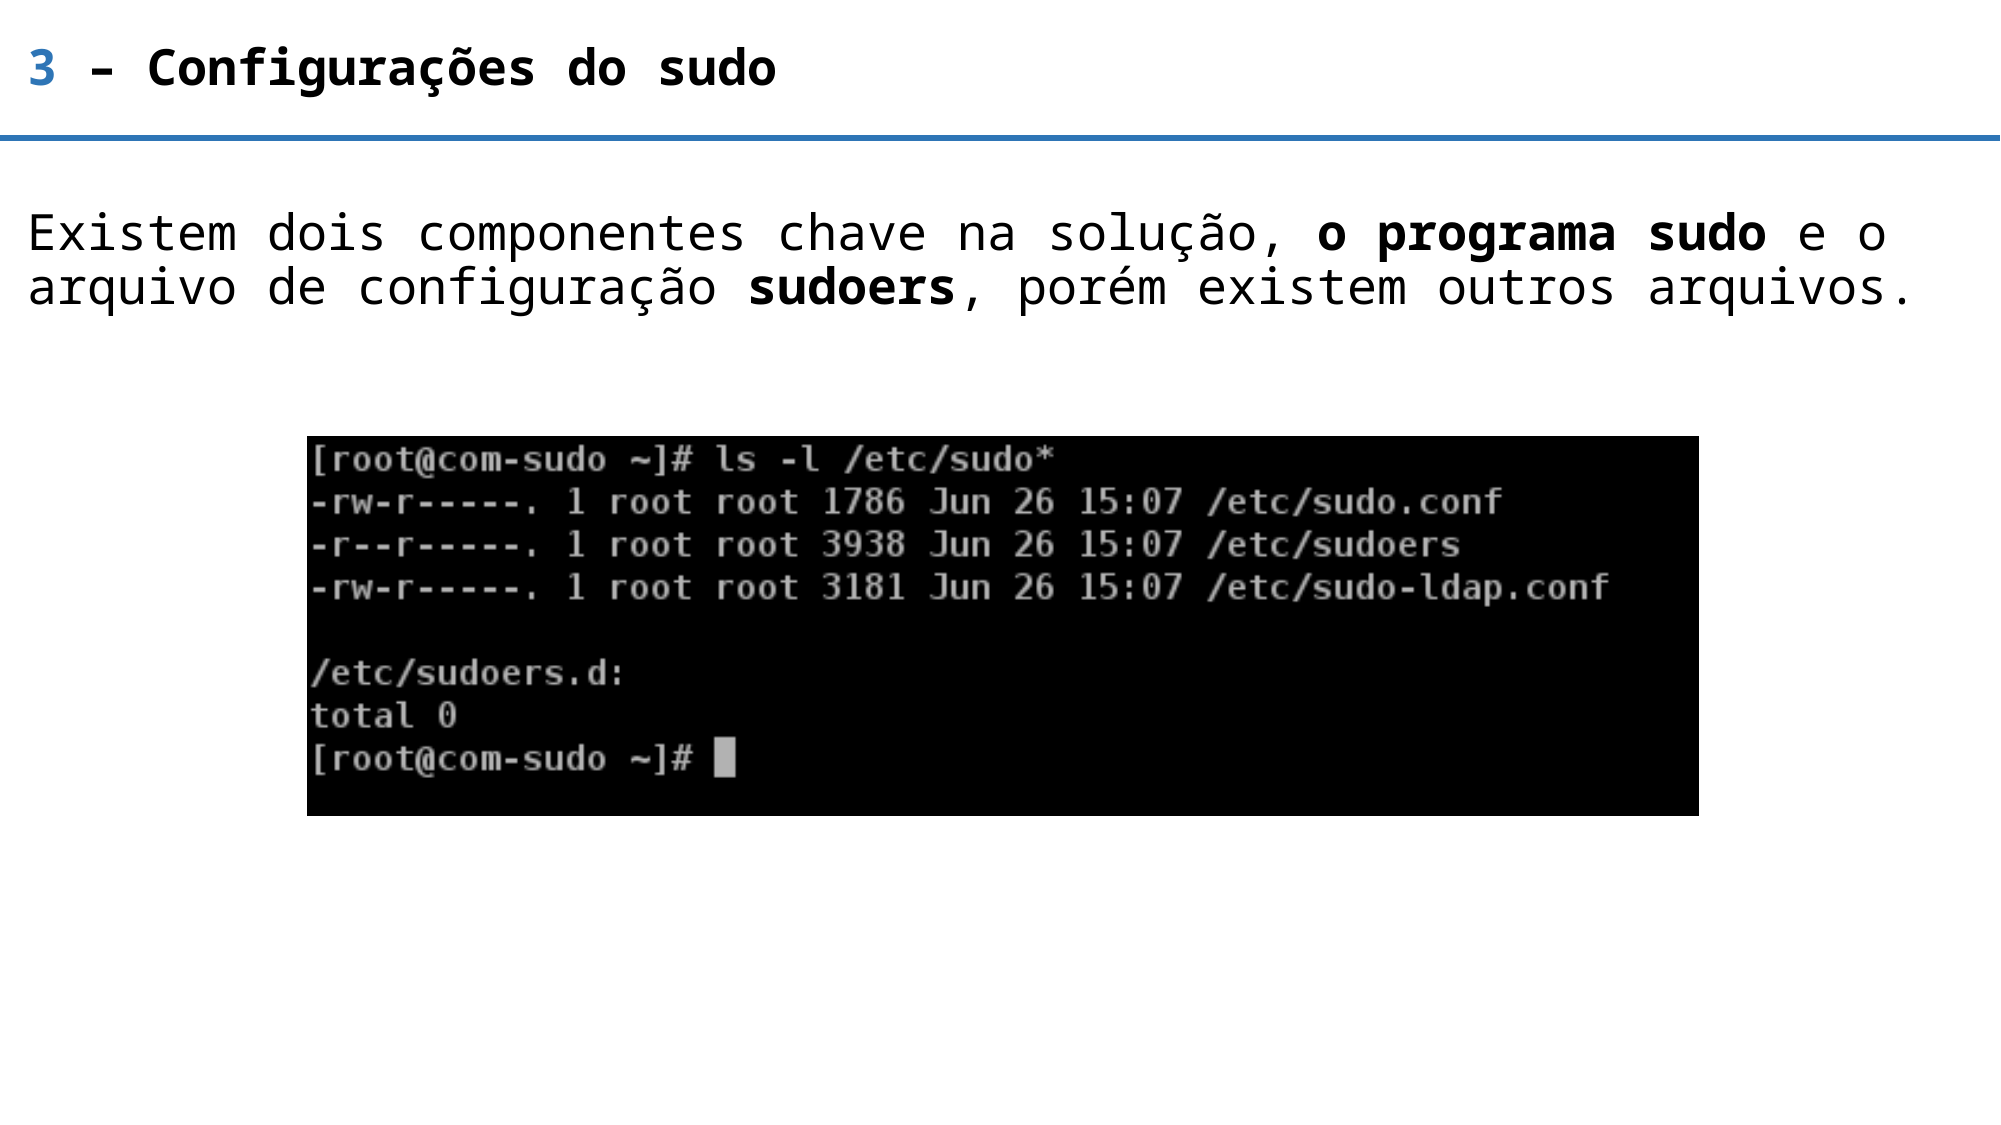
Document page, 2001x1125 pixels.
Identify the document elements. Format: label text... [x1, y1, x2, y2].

picture [307, 436, 1699, 817]
text_box 3 – Configurações do sudo [12, 14, 1513, 125]
title Existem dois componentes chave na solução, o programa sudo e o arquivo de configuração sudoers, porém existem outros arquivos. [12, 200, 1986, 1109]
